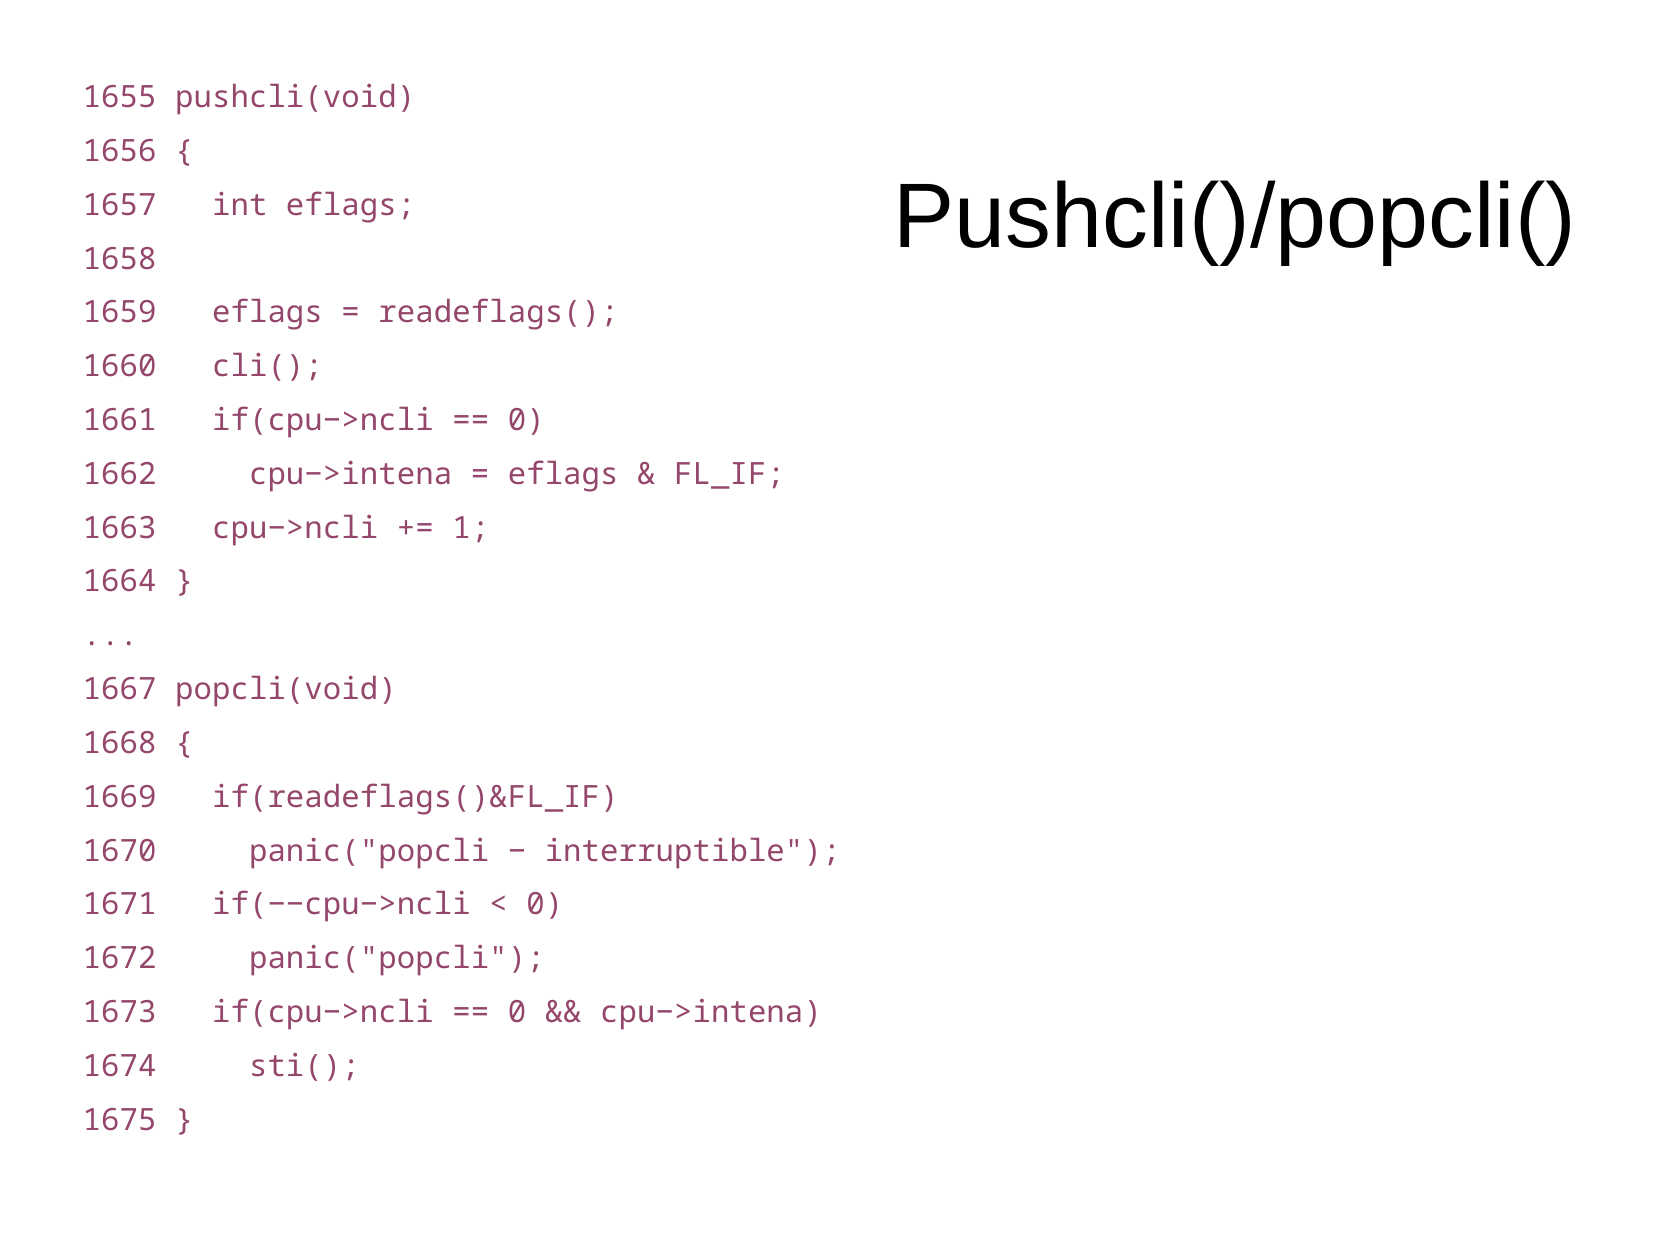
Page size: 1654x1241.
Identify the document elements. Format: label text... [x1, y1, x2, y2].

list 1655 pushcli(void) 1656 { 1657 int eflags; 1658 1659 eflags = readeflags(); 1660 cli(); 1661 if(cpu−>ncli == 0) 1662 cpu−>intena = eflags & FL_IF; 1663 cpu−>ncli += 1; 1664 } ... 1667 popcli(void) 1668 { 1669 if(readeflags()&FL_IF) 1670 panic("popcli − interruptible"); 1671 if(−−cpu−>ncli < 0) 1672 panic("popcli"); 1673 if(cpu−>ncli == 0 && cpu−>intena) 1674 sti(); 1675 } [82, 75, 1571, 1163]
title Pushcli()/popcli() [825, 112, 1646, 320]
